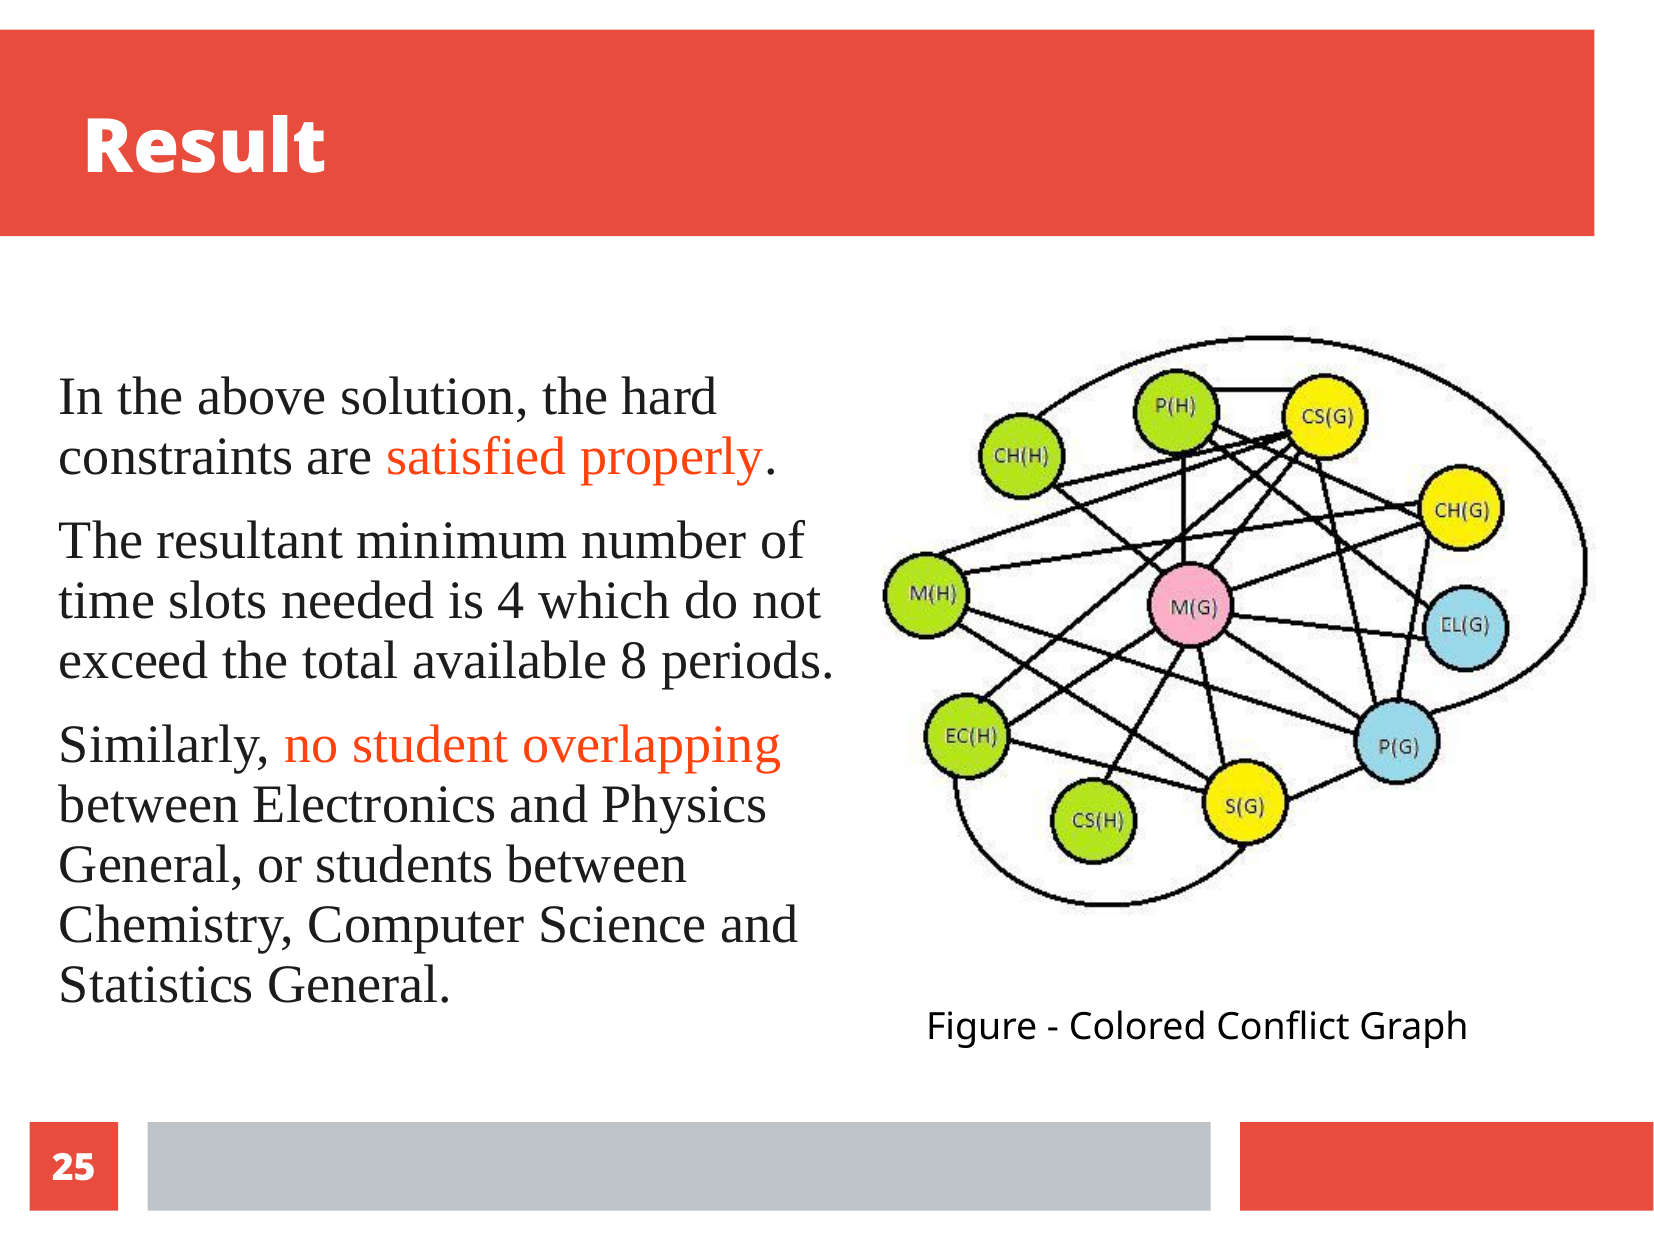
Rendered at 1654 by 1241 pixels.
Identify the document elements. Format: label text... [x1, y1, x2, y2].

title Result [82, 47, 1619, 195]
list In the above solution, the hard constraints are satisfied properly. The resultant minimum number of time slots needed is 4 which do not exceed the total available 8 periods. Similarly, no student overlapping between Electronics and Physics General, or students between Chemistry, Computer Science and Statistics General. [59, 366, 875, 1134]
text_box Figure - Colored Conflict Graph [911, 992, 1632, 1051]
picture [858, 314, 1630, 934]
